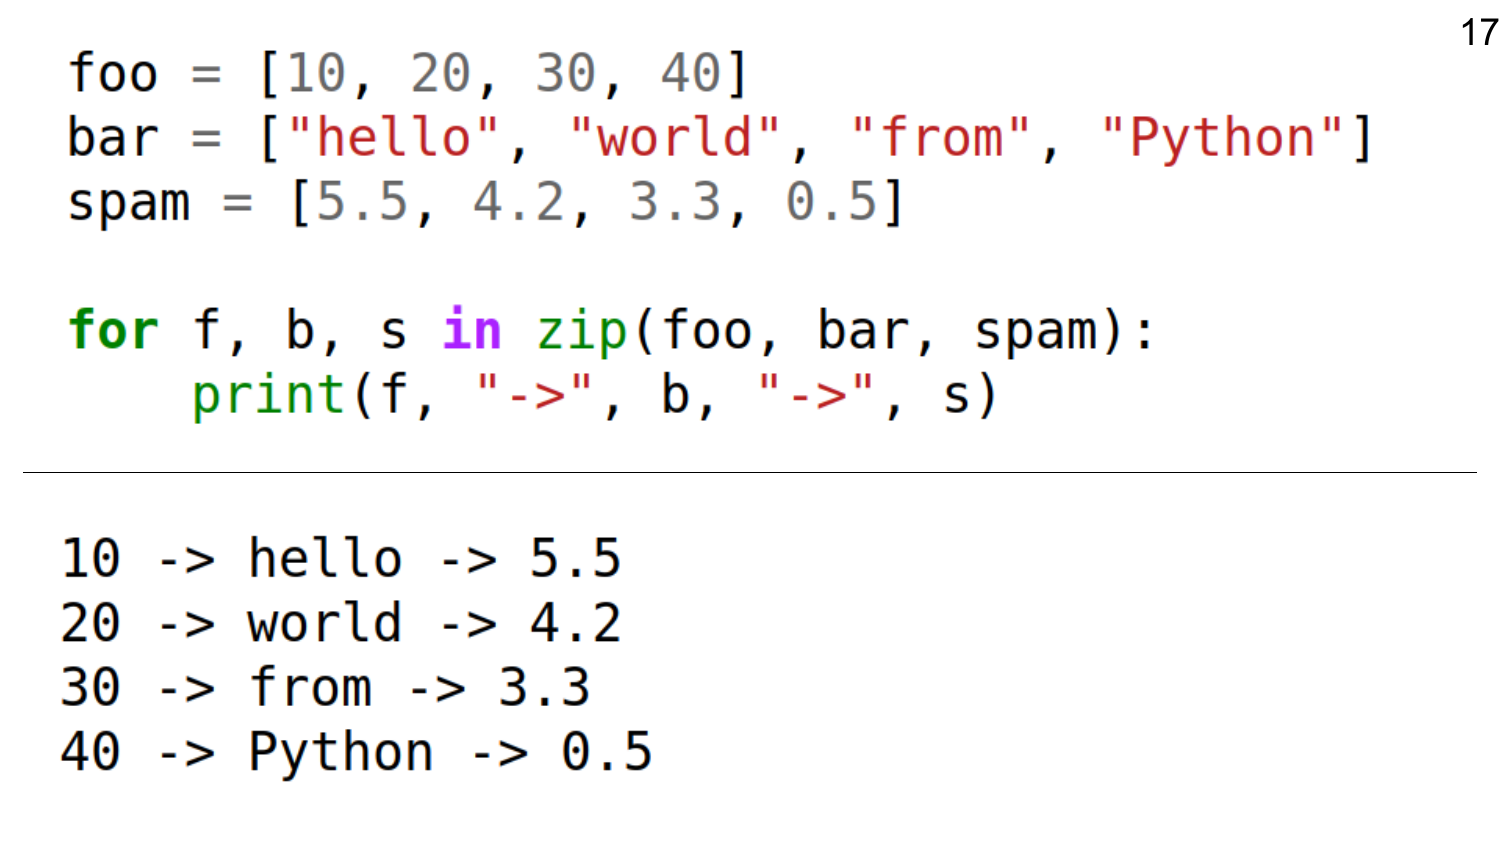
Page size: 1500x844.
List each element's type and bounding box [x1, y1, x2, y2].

picture [56, 29, 1382, 438]
picture [48, 519, 662, 794]
